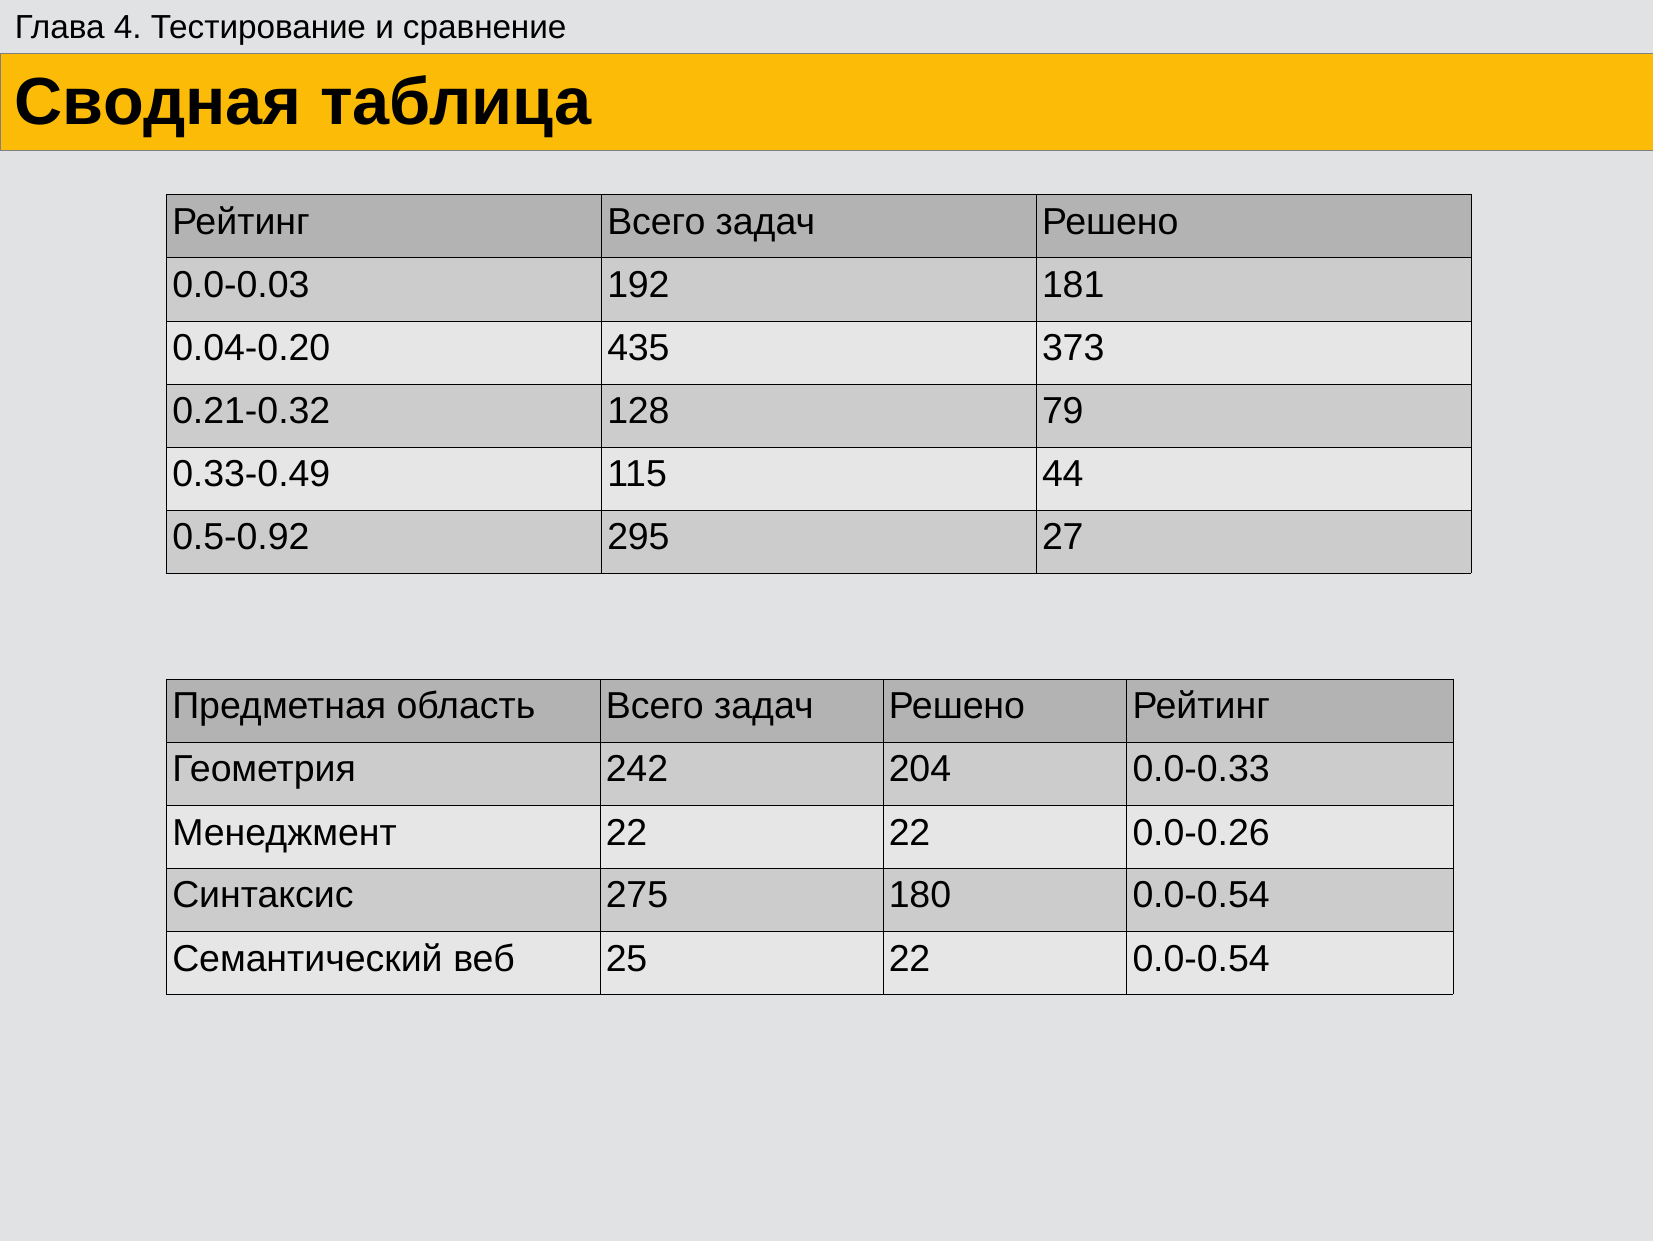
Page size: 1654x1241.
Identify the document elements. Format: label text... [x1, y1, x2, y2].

table_cell 181 [1037, 258, 1471, 321]
table_cell Менеджмент [167, 806, 600, 868]
table_cell 22 [884, 932, 1126, 994]
table_cell 115 [602, 448, 1036, 510]
table_cell 0.0-0.54 [1127, 932, 1453, 994]
table_cell Геометрия [167, 743, 600, 805]
table_cell 0.0-0.54 [1127, 869, 1453, 931]
text_box Глава 4. Тестирование и сравнение [0, 1, 488, 58]
table_cell 0.0-0.33 [1127, 743, 1453, 805]
table_header Всего задач [602, 195, 1036, 257]
table_cell 44 [1037, 448, 1471, 510]
table_cell 0.04-0.20 [167, 322, 601, 384]
table_header Всего задач [601, 680, 883, 742]
table_cell 0.33-0.49 [167, 448, 601, 510]
table_header Решено [1037, 195, 1471, 257]
table_cell 373 [1037, 322, 1471, 384]
table_cell 22 [884, 806, 1126, 868]
table_cell 0.0-0.26 [1127, 806, 1453, 868]
table_cell 180 [884, 869, 1126, 931]
table_cell 128 [602, 385, 1036, 447]
table_cell 0.5-0.92 [167, 511, 601, 573]
table_cell 192 [602, 258, 1036, 321]
table_cell 275 [601, 869, 883, 931]
table_header Рейтинг [167, 195, 601, 257]
table_cell 25 [601, 932, 883, 994]
table_header Рейтинг [1127, 680, 1453, 742]
table_cell 22 [601, 806, 883, 868]
table_header Решено [884, 680, 1126, 742]
table_cell 204 [884, 743, 1126, 805]
table_cell 0.21-0.32 [167, 385, 601, 447]
table_cell 435 [602, 322, 1036, 384]
table_cell 0.0-0.03 [167, 258, 601, 321]
table_cell 242 [601, 743, 883, 805]
table_cell 79 [1037, 385, 1471, 447]
table_cell 295 [602, 511, 1036, 573]
text_box Сводная таблица [0, 53, 1653, 151]
table_cell Синтаксис [167, 869, 600, 931]
table_cell 27 [1037, 511, 1471, 573]
table_header Предметная область [167, 680, 600, 742]
table_cell Семантический веб [167, 932, 600, 994]
